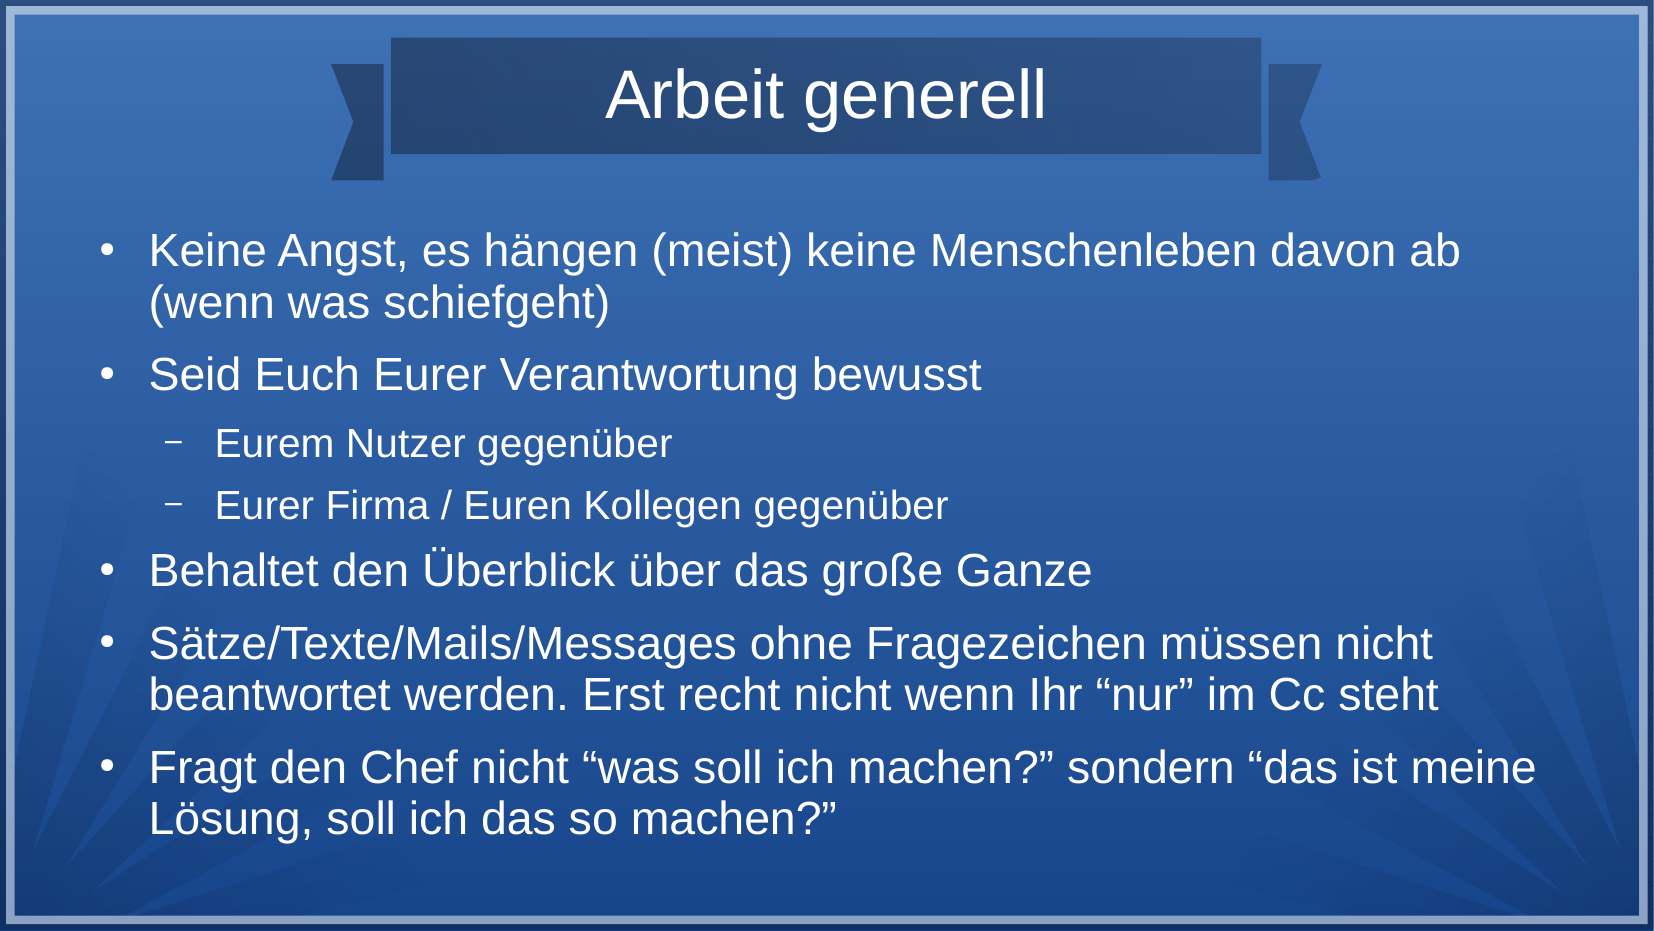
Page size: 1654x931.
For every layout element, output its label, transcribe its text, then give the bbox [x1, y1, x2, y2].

title Arbeit generell [389, 35, 1264, 154]
list Keine Angst, es hängen (meist) keine Menschenleben davon ab (wenn was schiefgeht) Seid Euch Eurer Verantwortung bewusst Eurem Nutzer gegenüber Eurer Firma / Euren Kollegen gegenüber Behaltet den Überblick über das große Ganze Sätze/Texte/Mails/Messages ohne Fragezeichen müssen nicht beantwortet werden. Erst recht nicht wenn Ihr “nur” im Cc steht Fragt den Chef nicht “was soll ich machen?” sondern “das ist meine Lösung, soll ich das so machen?” [82, 224, 1571, 848]
